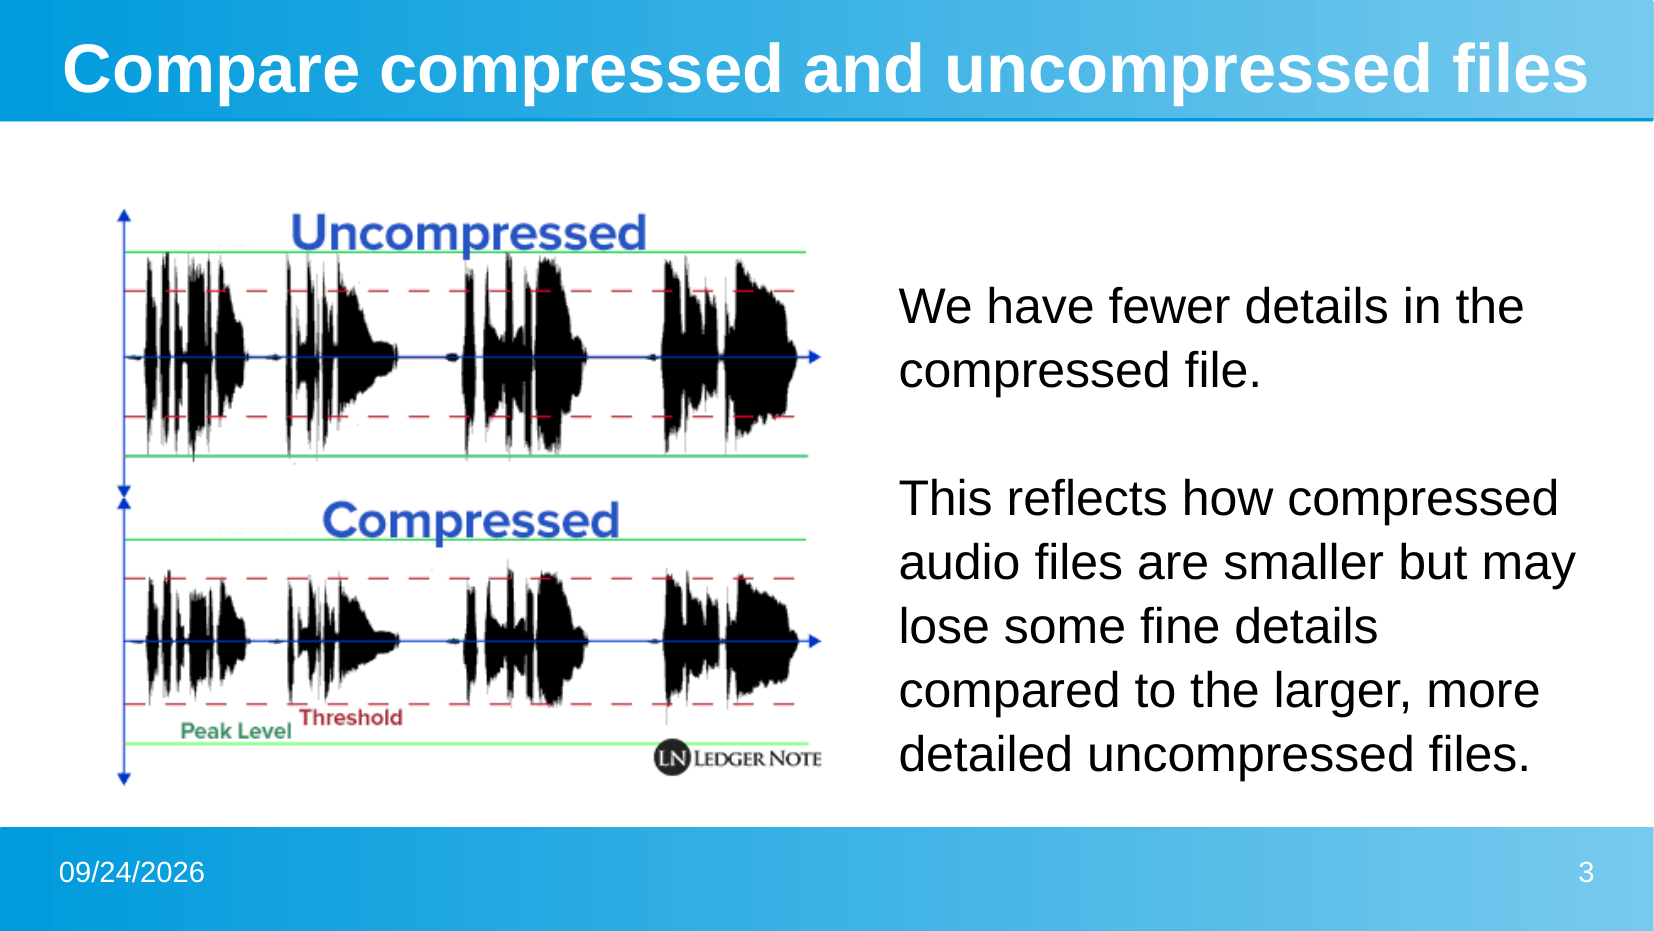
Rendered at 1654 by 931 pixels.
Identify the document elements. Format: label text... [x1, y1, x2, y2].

text_box We have fewer details in the compressed file. This reflects how compressed audio files are smaller but may lose some fine details compared to the larger, more detailed uncompressed files. [883, 262, 1613, 854]
title Compare compressed and uncompressed files [59, 29, 1595, 108]
picture [112, 196, 830, 788]
